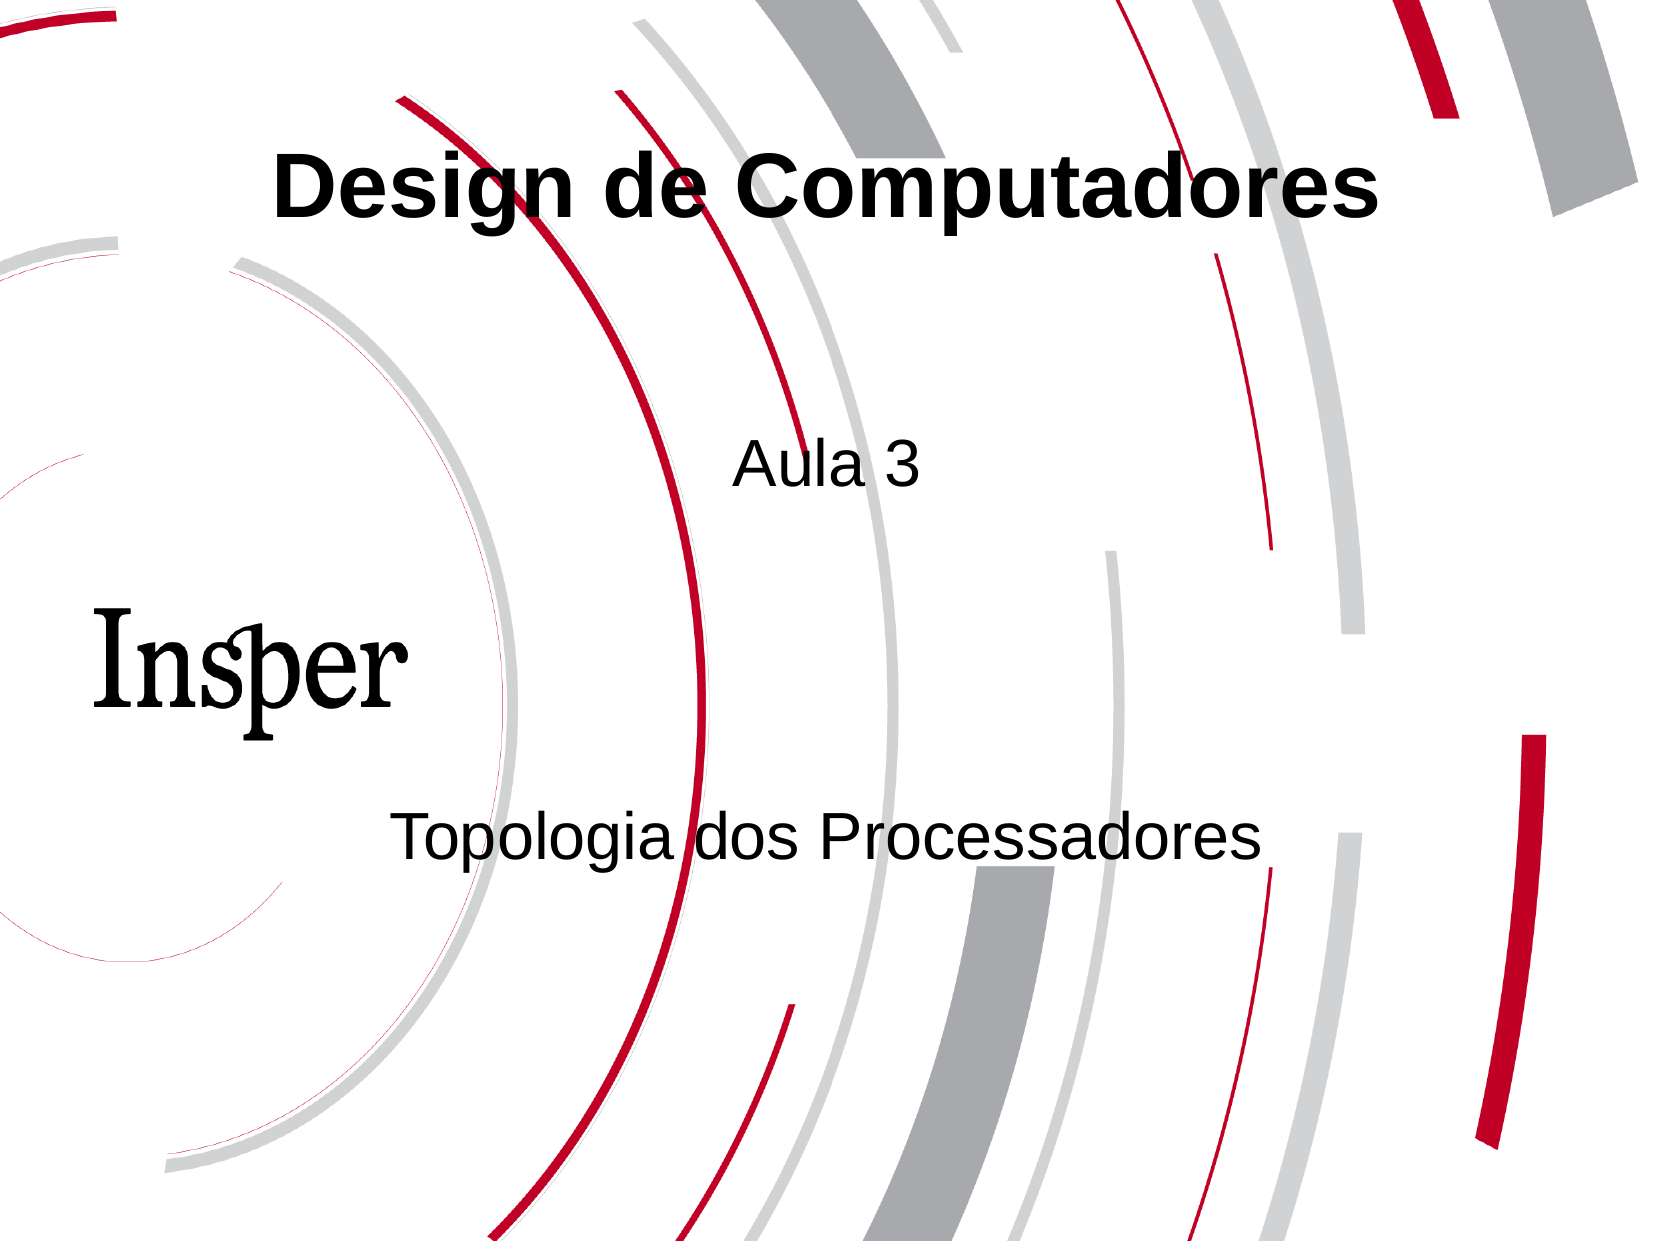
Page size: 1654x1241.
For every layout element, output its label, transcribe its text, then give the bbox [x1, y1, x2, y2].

title Design de Computadores [113, 65, 1540, 290]
subtitle Aula 3 Topologia dos Processadores [82, 290, 1571, 1010]
picture [0, 0, 1654, 1241]
